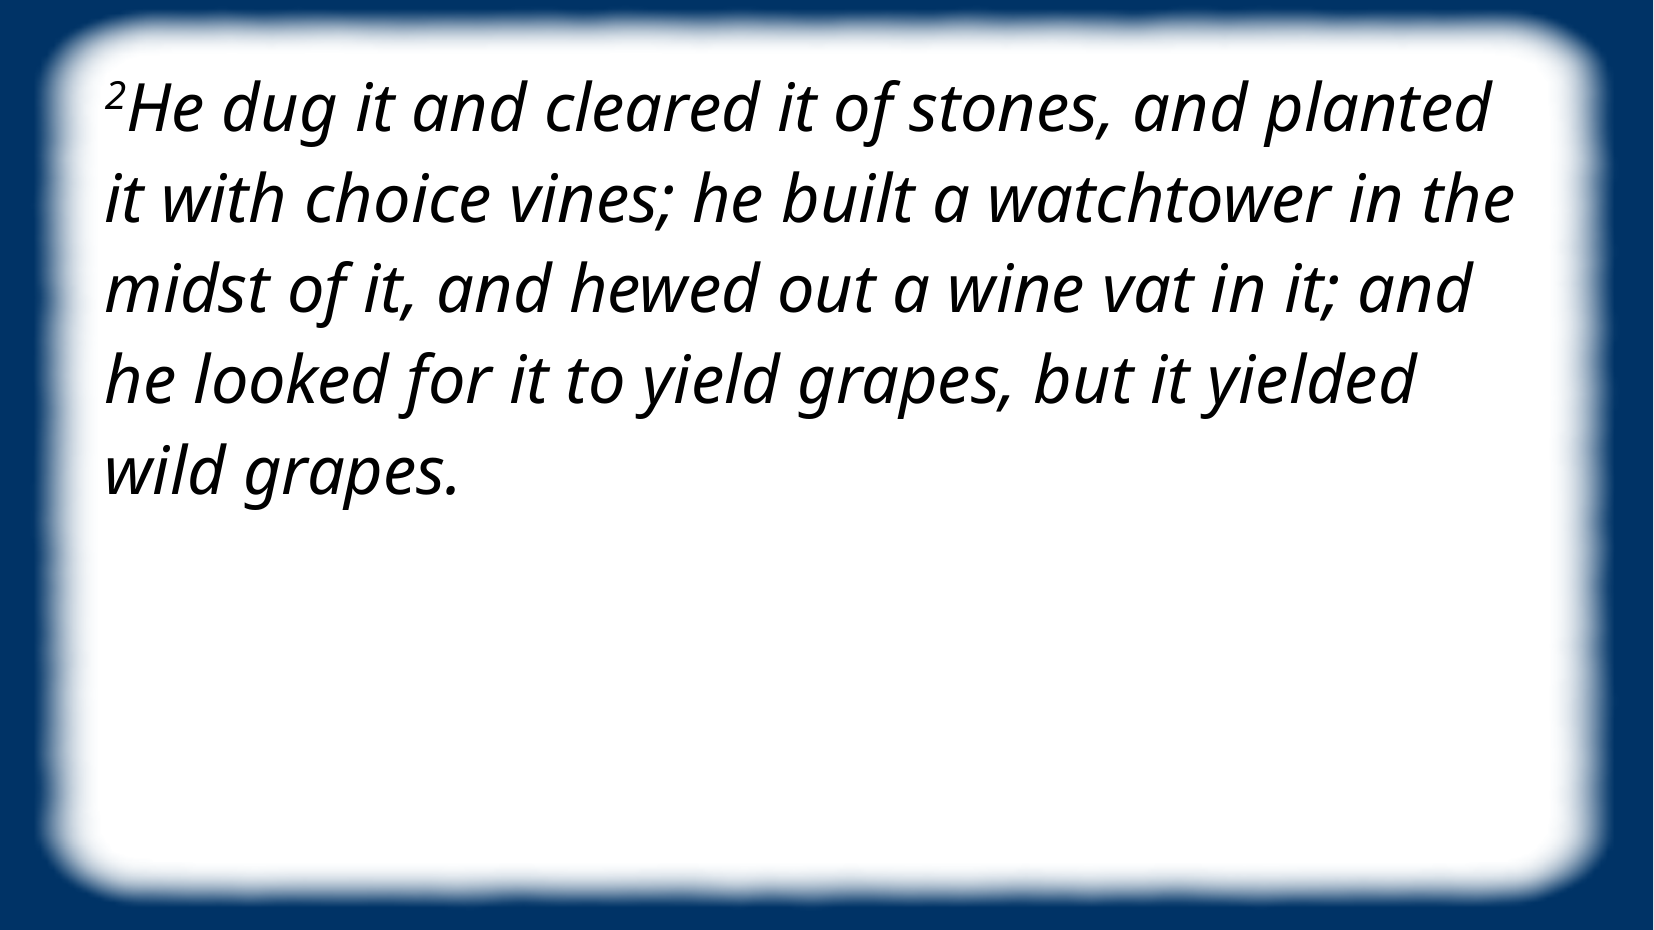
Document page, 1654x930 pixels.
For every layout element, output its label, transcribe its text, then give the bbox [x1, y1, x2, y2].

picture [0, 0, 1654, 930]
text_box 2He dug it and cleared it of stones, and planted it with choice vines; he built a watchtower in the midst of it, and hewed out a wine vat in it; and he looked for it to yield grapes, but it yielded wild grapes. [90, 52, 1546, 526]
